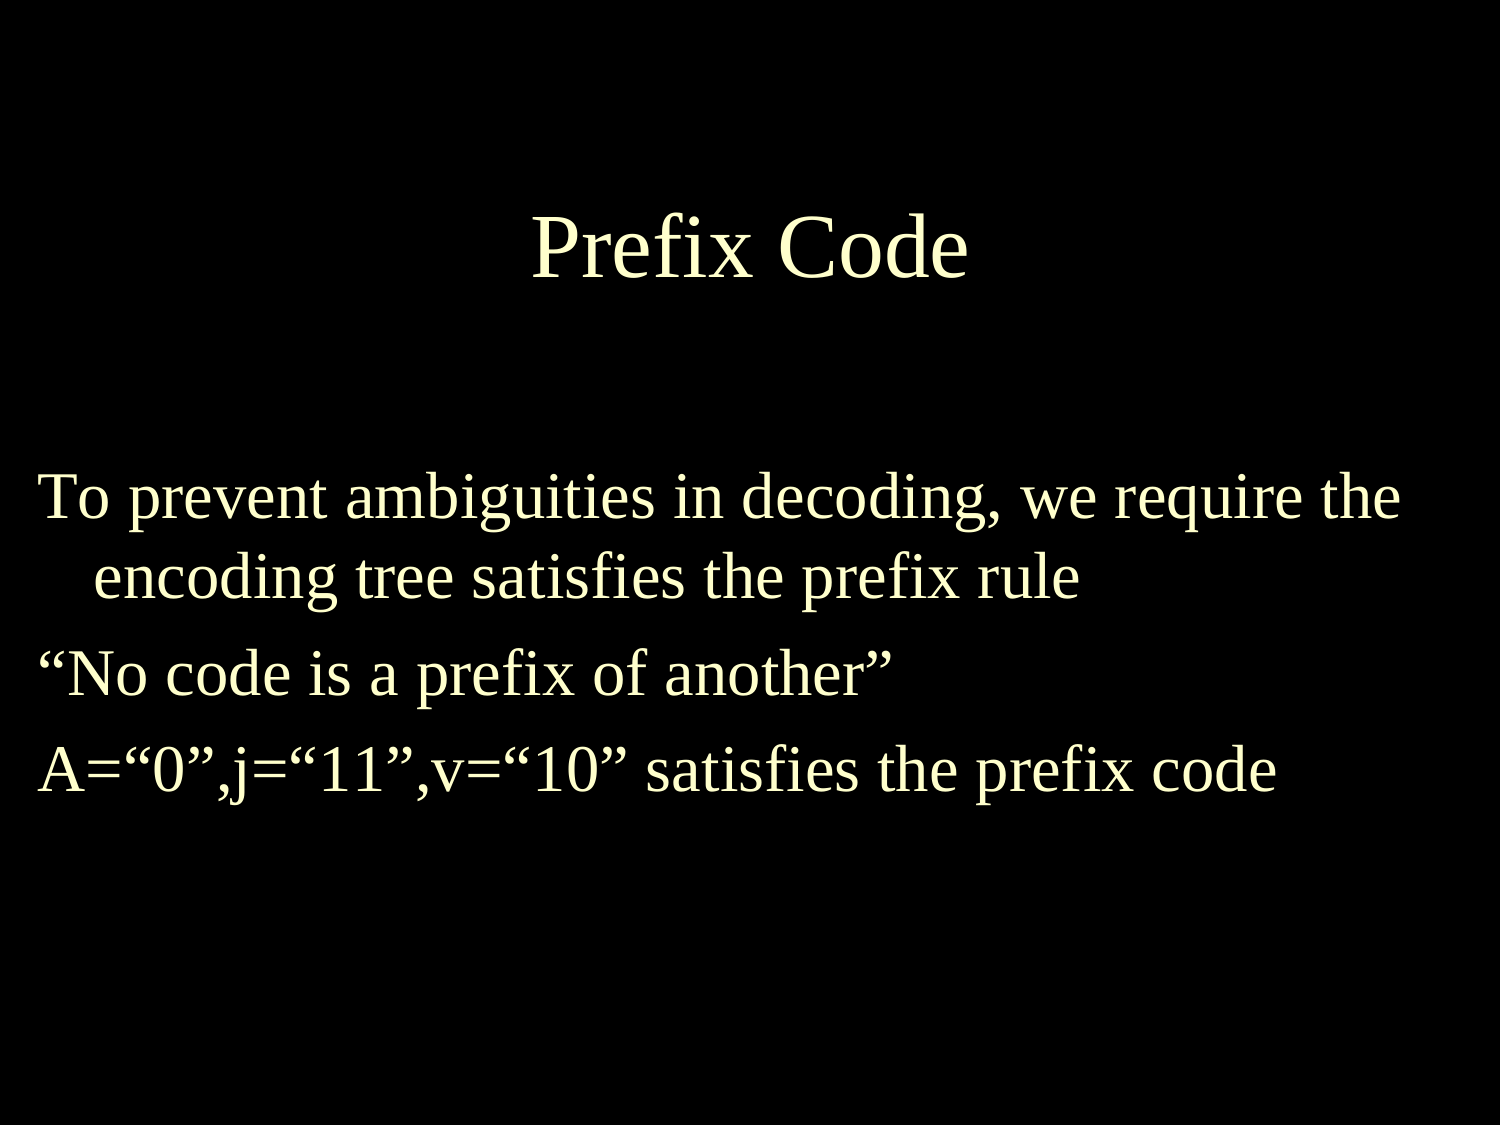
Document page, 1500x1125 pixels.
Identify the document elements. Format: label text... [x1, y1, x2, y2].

list To prevent ambiguities in decoding, we require the encoding tree satisfies the prefix rule “No code is a prefix of another” A=“0”,j=“11”,v=“10” satisfies the prefix code [22, 347, 1482, 1026]
title Prefix Code [22, 145, 1480, 336]
